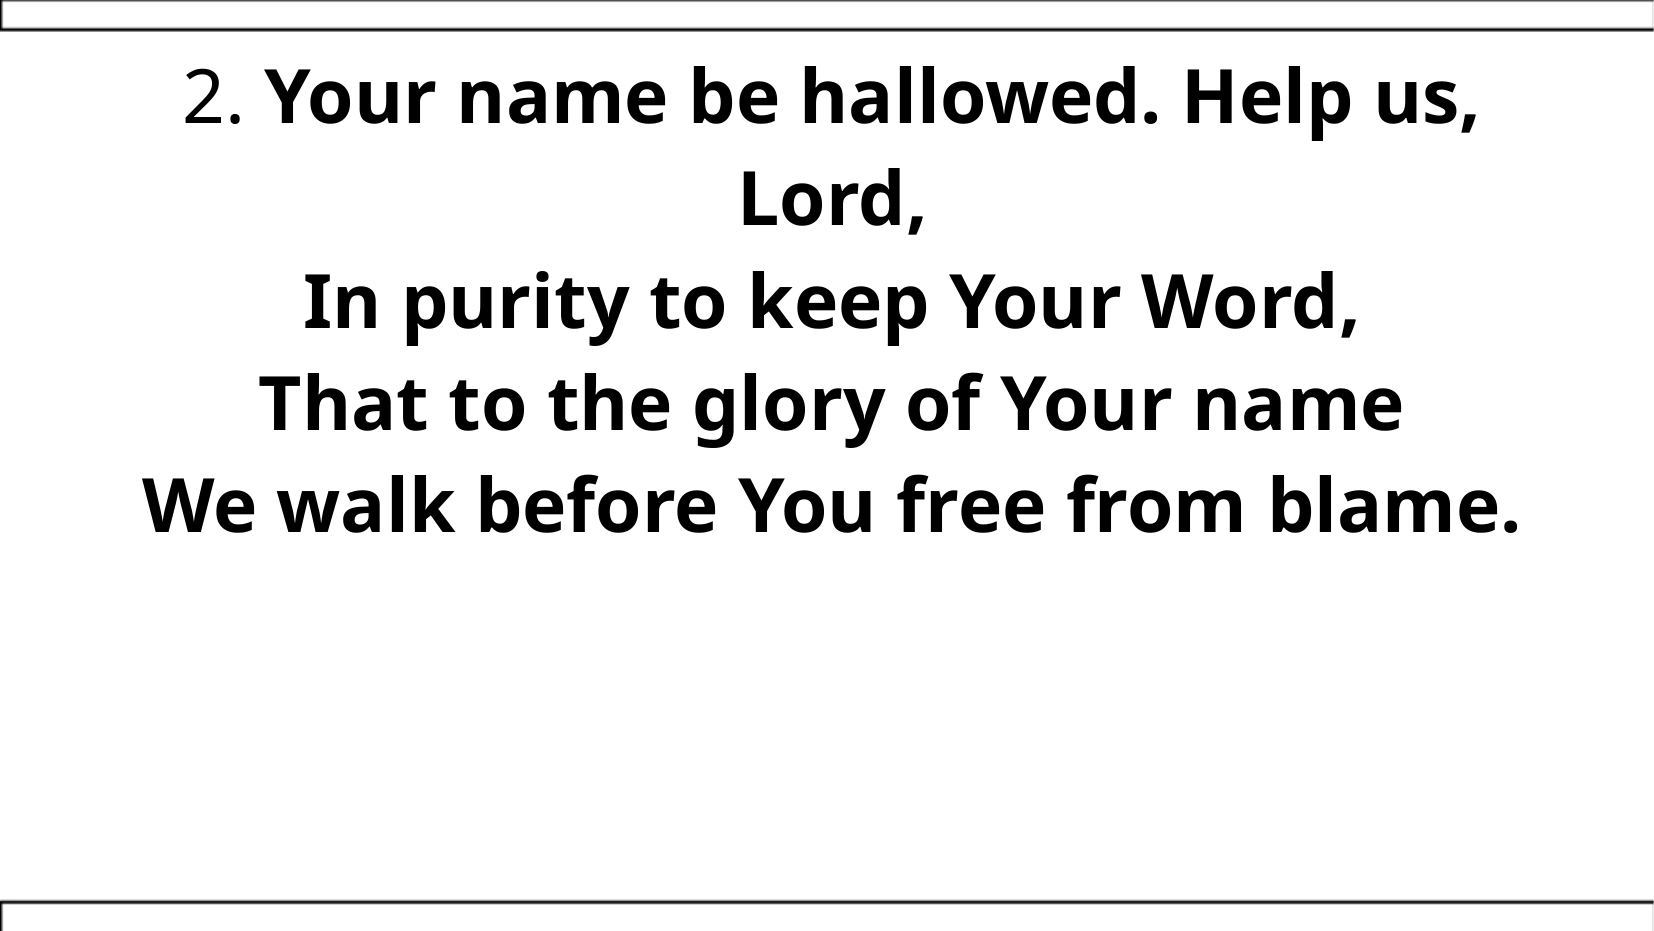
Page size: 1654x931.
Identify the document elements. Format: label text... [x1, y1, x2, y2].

text_box 2. Your name be hallowed. Help us, Lord, In purity to keep Your Word, That to the glory of Your name We walk before You free from blame. [90, 35, 1576, 451]
picture [0, 0, 1654, 931]
